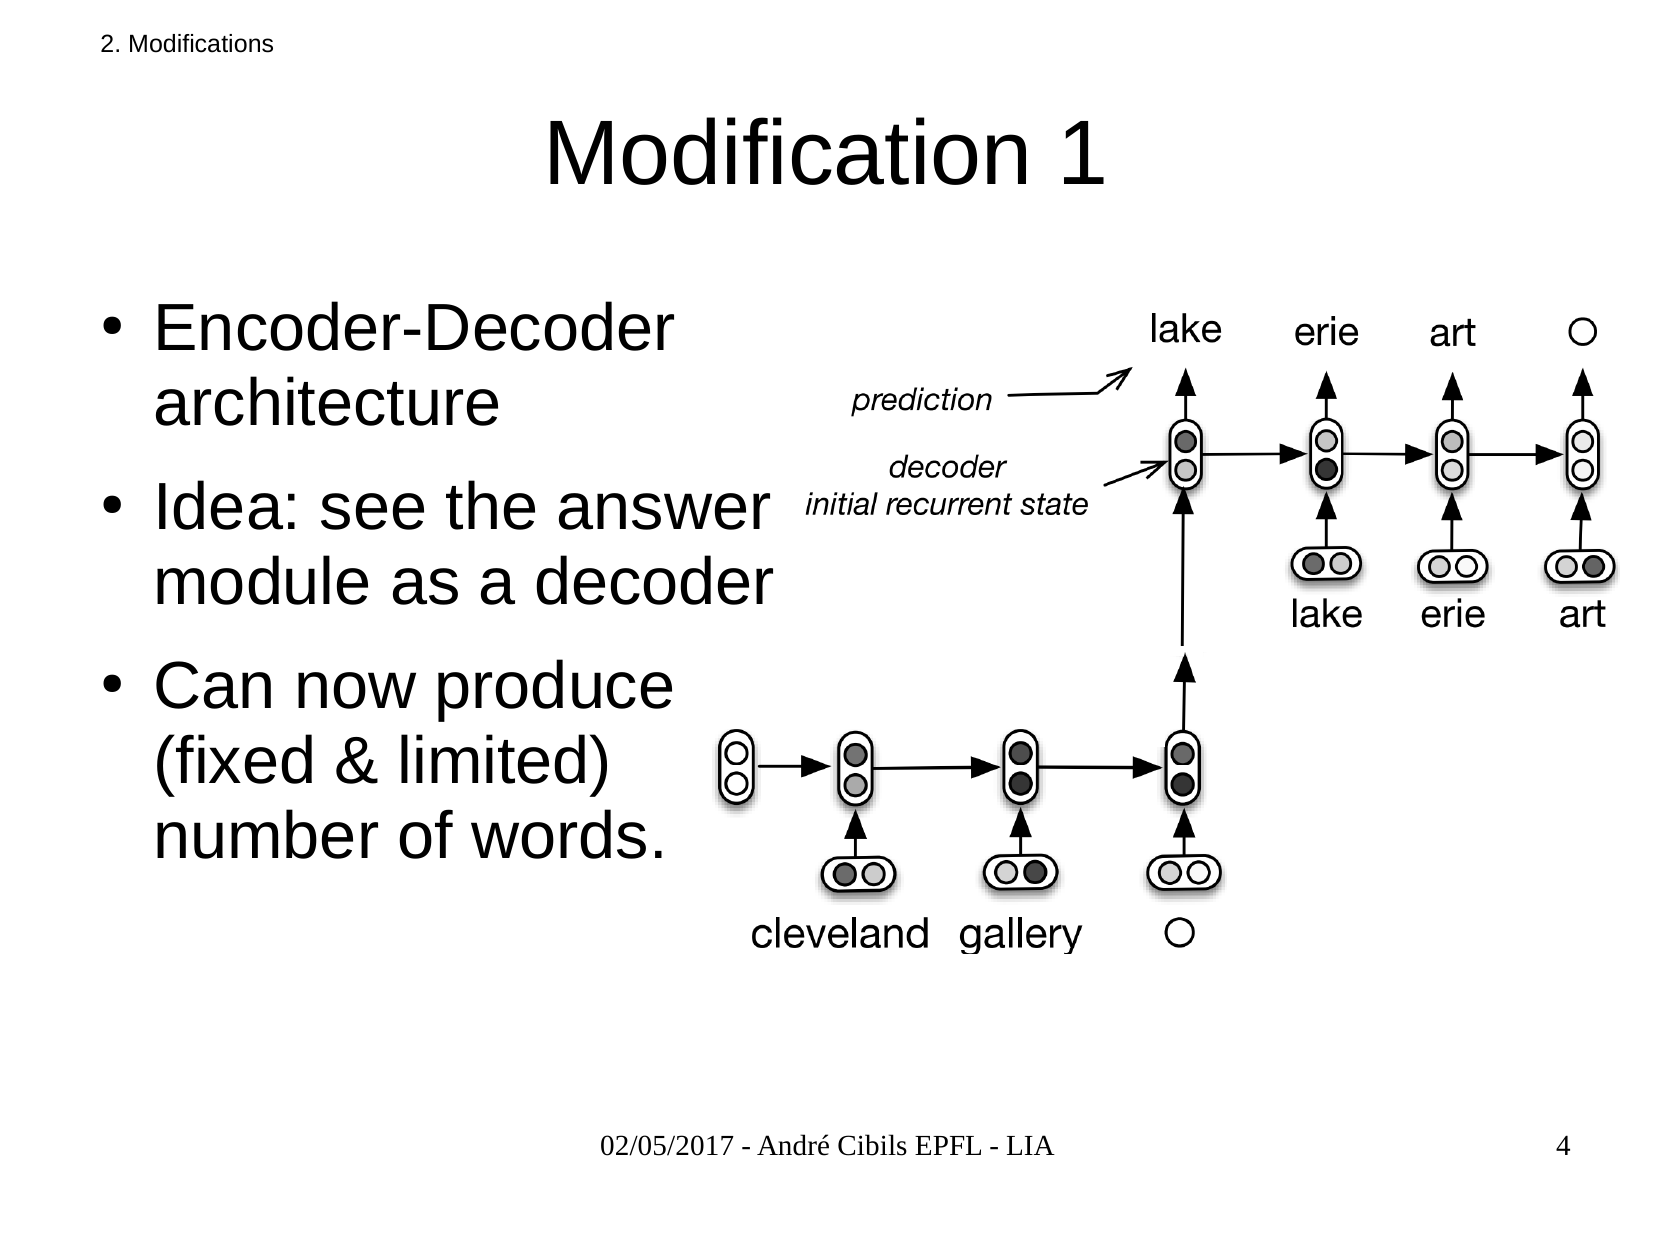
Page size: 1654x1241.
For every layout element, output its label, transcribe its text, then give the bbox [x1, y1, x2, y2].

list 2. Modifications [29, 29, 945, 58]
title Modification 1 [82, 49, 1571, 257]
list Encoder-Decoder architecture Idea: see the answer module as a decoder Can now produce (fixed & limited) number of words. [82, 290, 809, 1109]
picture [706, 298, 1620, 954]
